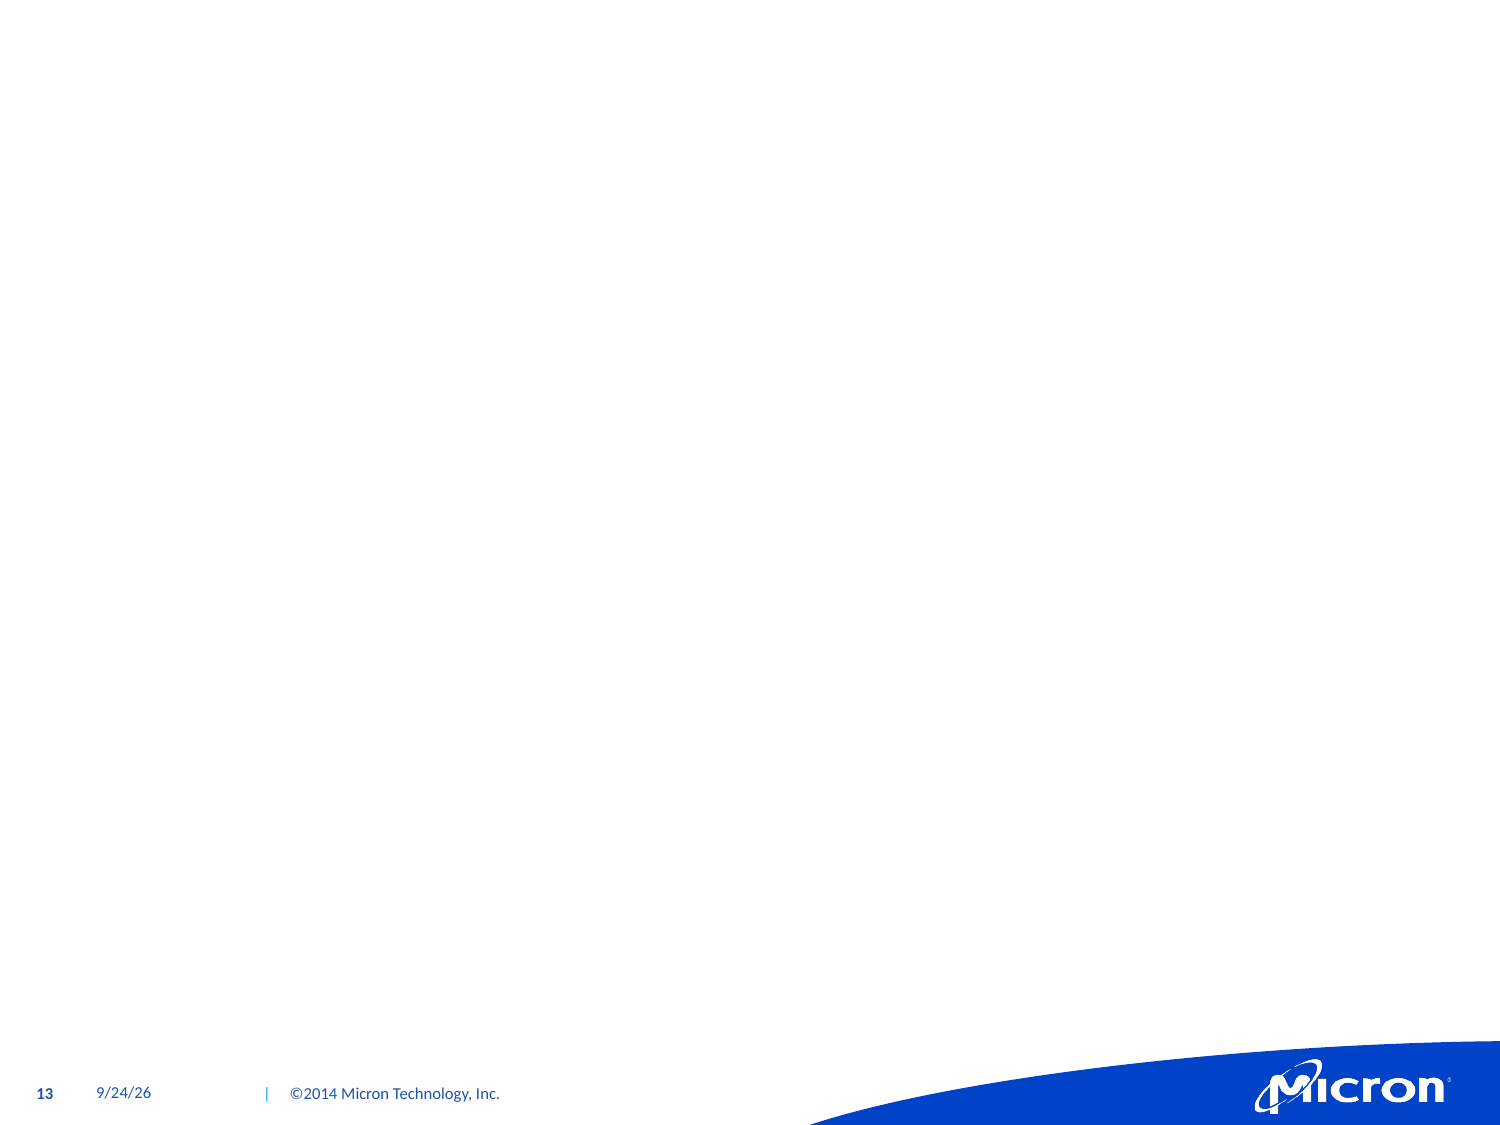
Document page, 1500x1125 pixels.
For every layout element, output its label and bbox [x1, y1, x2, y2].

text_box [96, 1082, 240, 1102]
